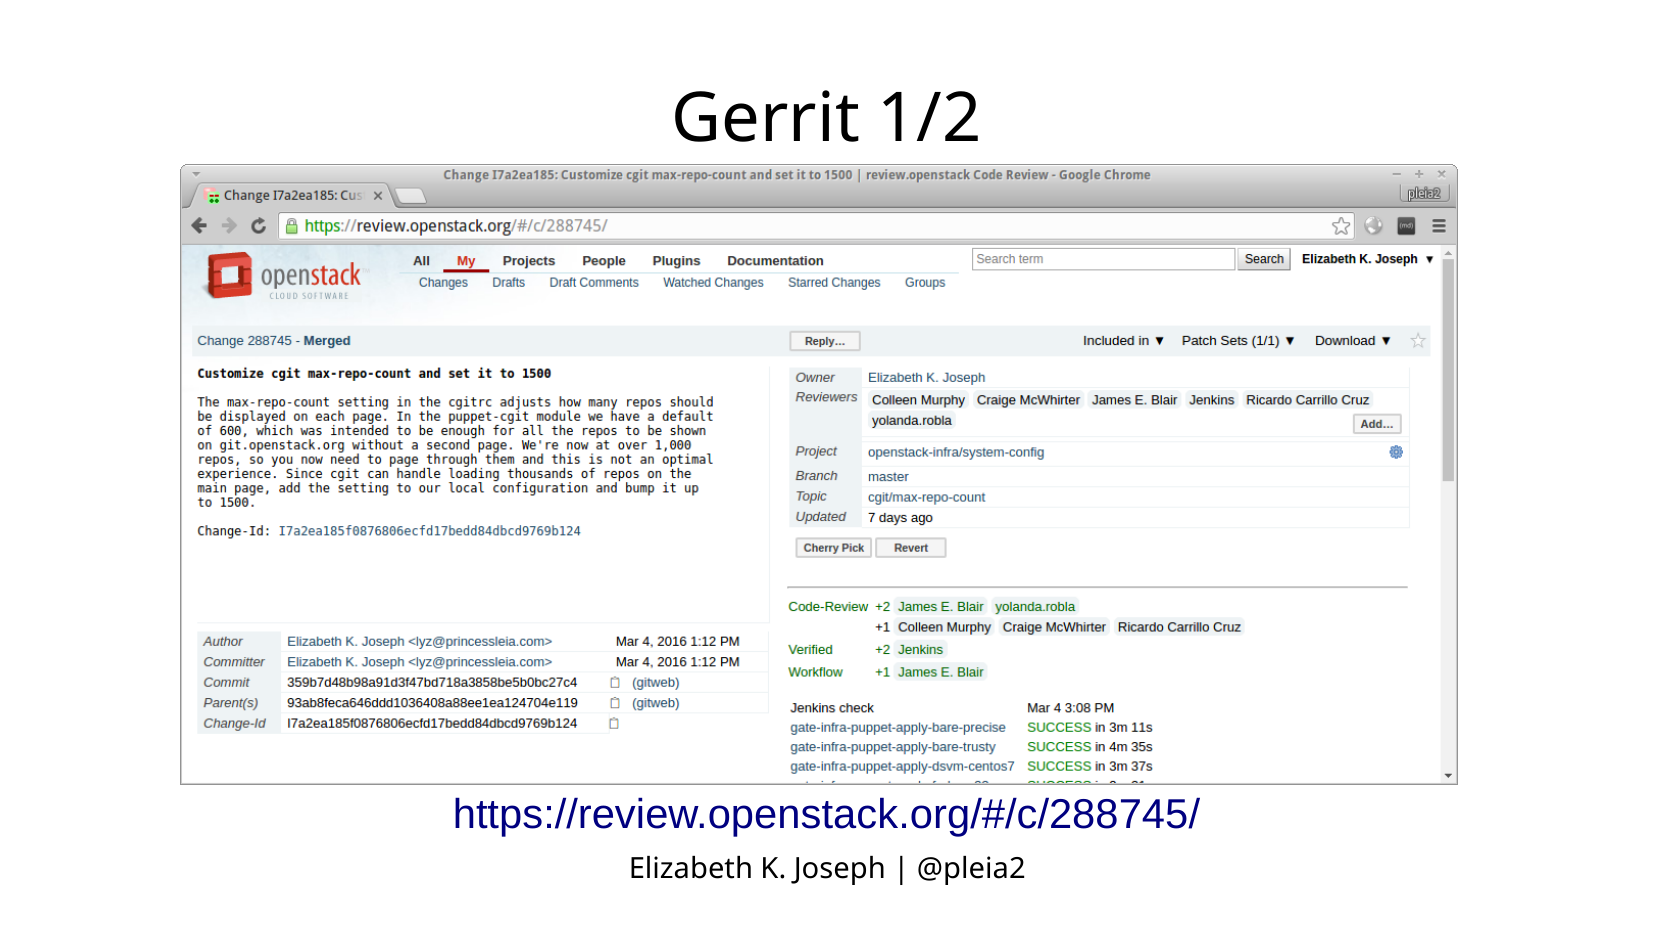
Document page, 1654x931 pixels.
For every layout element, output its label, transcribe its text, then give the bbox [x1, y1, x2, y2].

picture [180, 164, 1458, 785]
subtitle https://review.openstack.org/#/c/288745/ [82, 764, 1571, 864]
title Gerrit 1/2 [82, 37, 1571, 193]
